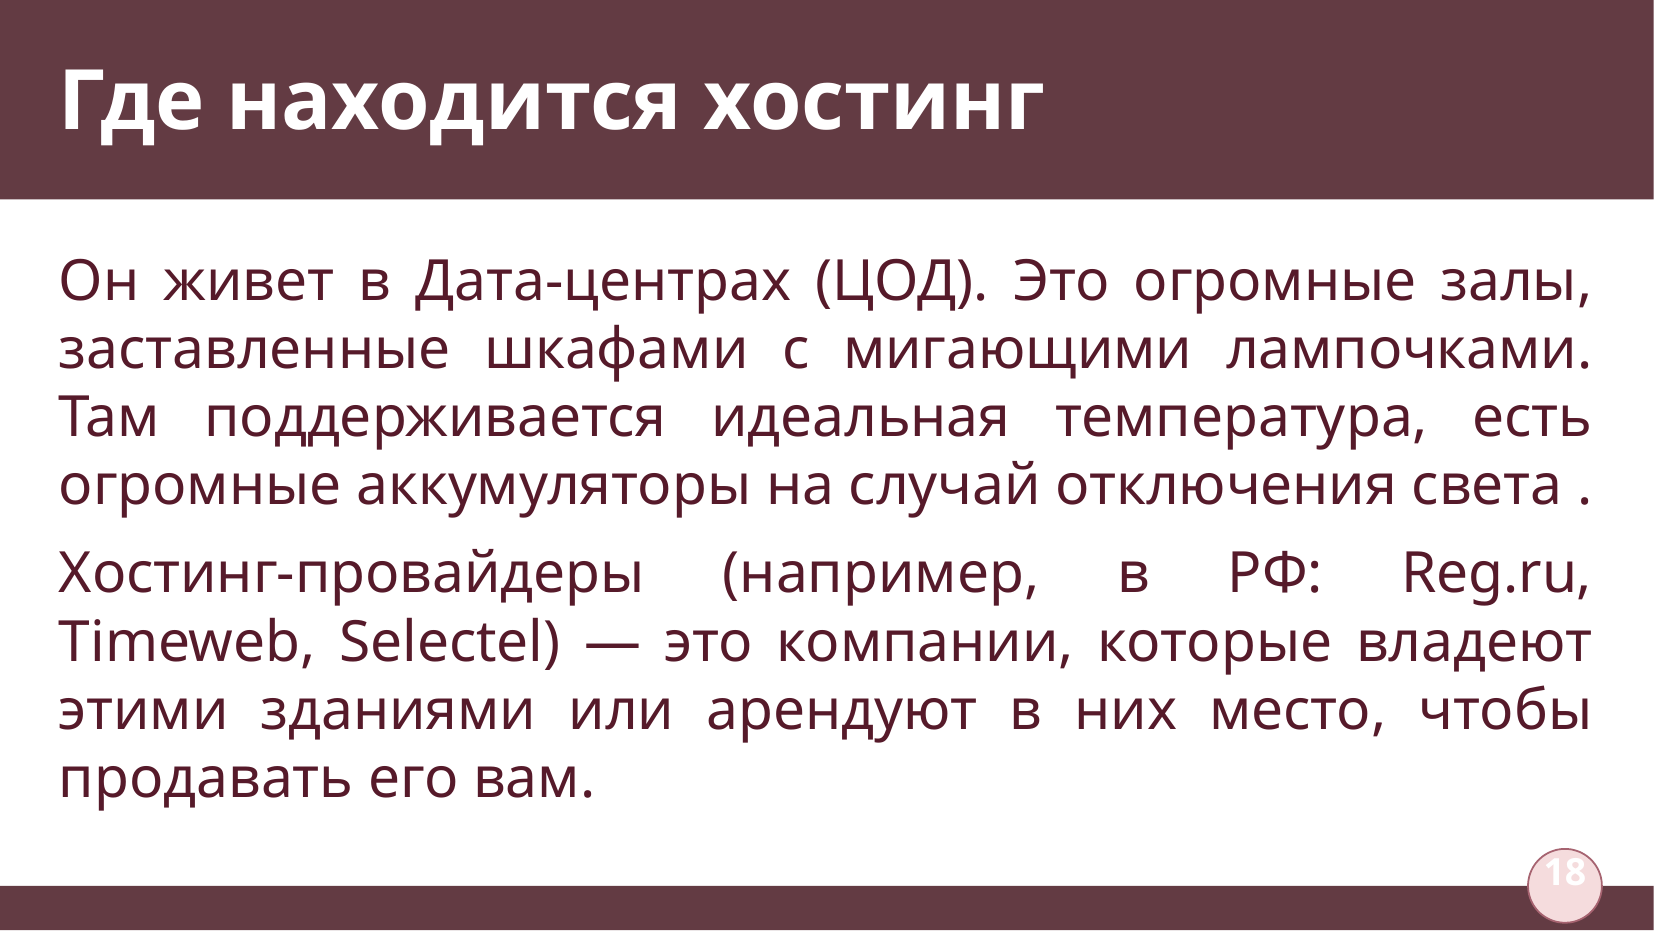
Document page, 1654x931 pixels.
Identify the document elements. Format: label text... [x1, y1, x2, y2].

list Он живет в Дата-центрах (ЦОД). Это огромные залы, заставленные шкафами с мигающими лампочками. Там поддерживается идеальная температура, есть огромные аккумуляторы на случай отключения света . Хостинг-провайдеры (например, в РФ: Reg.ru, Timeweb, Selectel) — это компании, которые владеют этими зданиями или арендуют в них место, чтобы продавать его вам. [59, 243, 1595, 864]
title Где находится хостинг [59, 37, 1595, 156]
